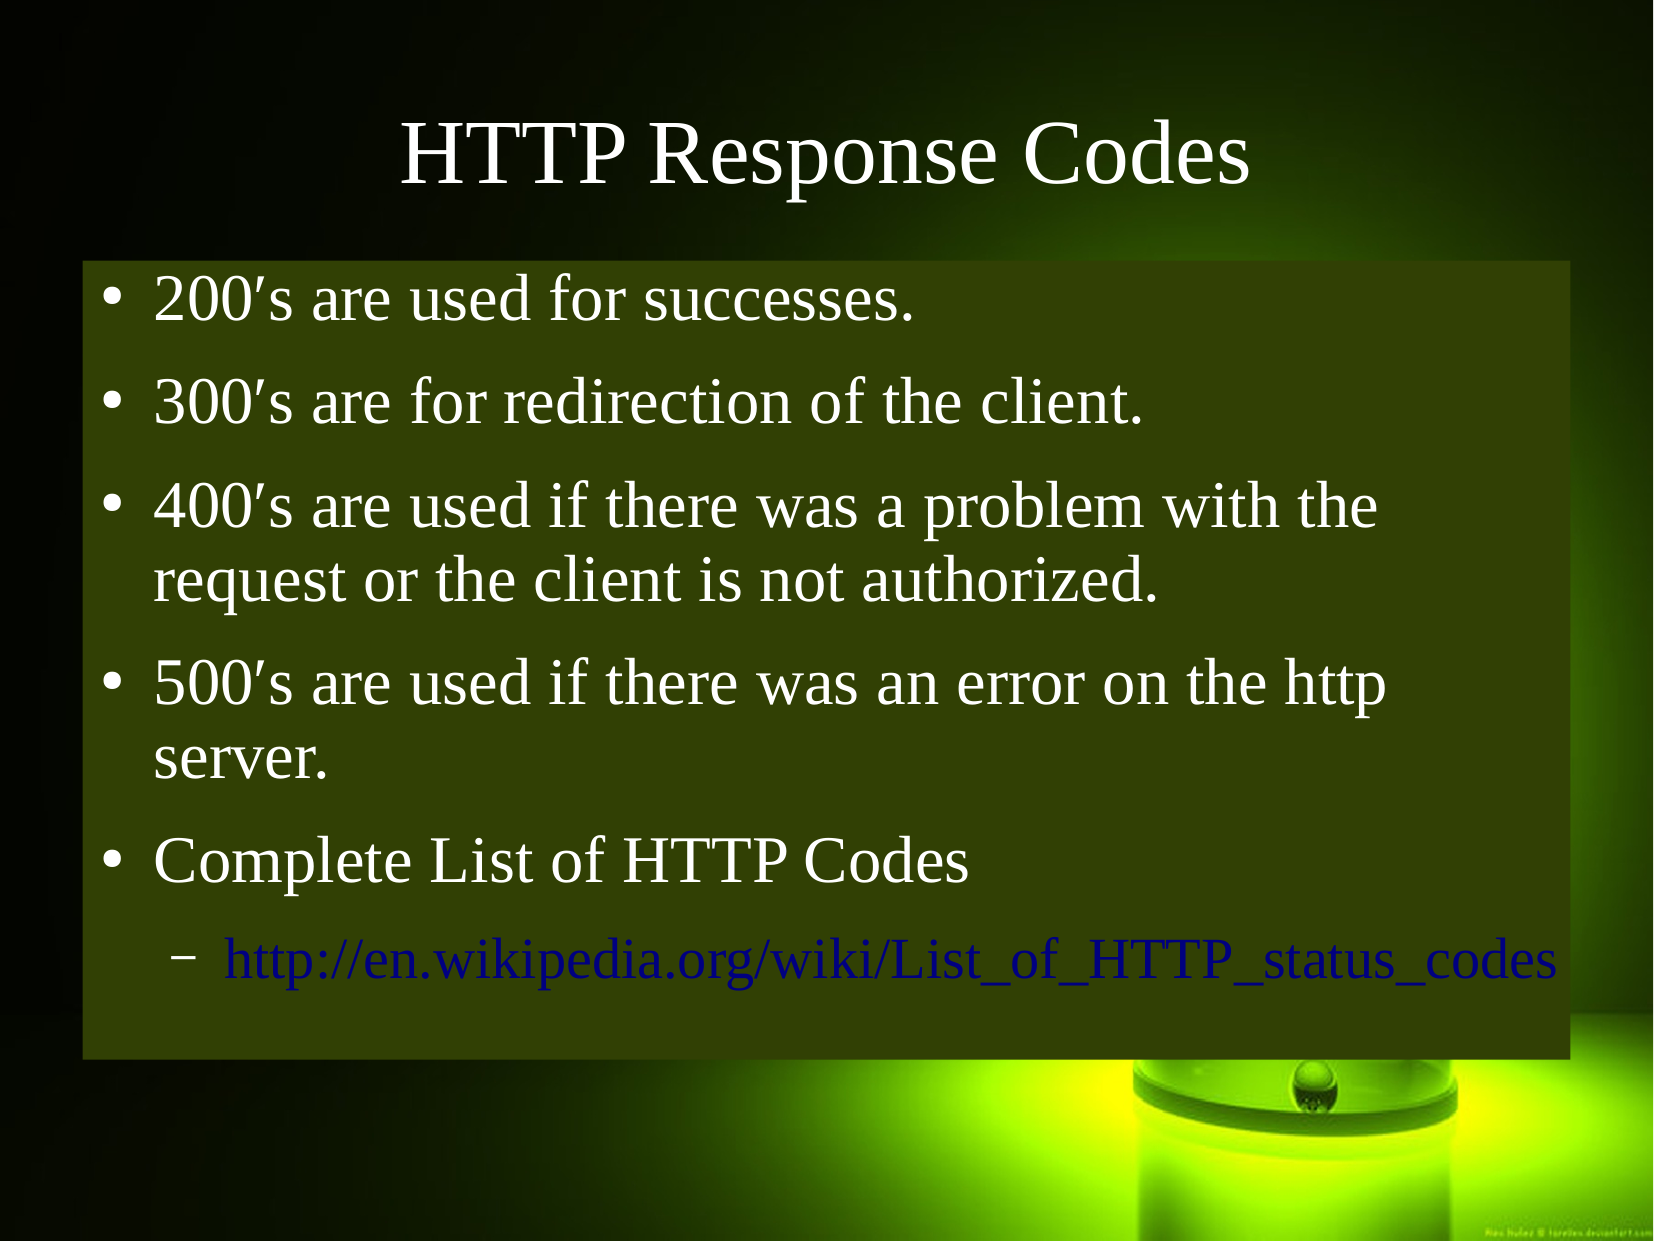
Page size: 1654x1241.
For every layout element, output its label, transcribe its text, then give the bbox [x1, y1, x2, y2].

picture [0, 0, 1654, 1241]
title HTTP Response Codes [82, 49, 1571, 257]
list 200′s are used for successes. 300′s are for redirection of the client. 400′s are used if there was a problem with the request or the client is not authorized. 500′s are used if there was an error on the http server. Complete List of HTTP Codes http://en.wikipedia.org/wiki/List_of_HTTP_status_codes [82, 260, 1571, 1060]
